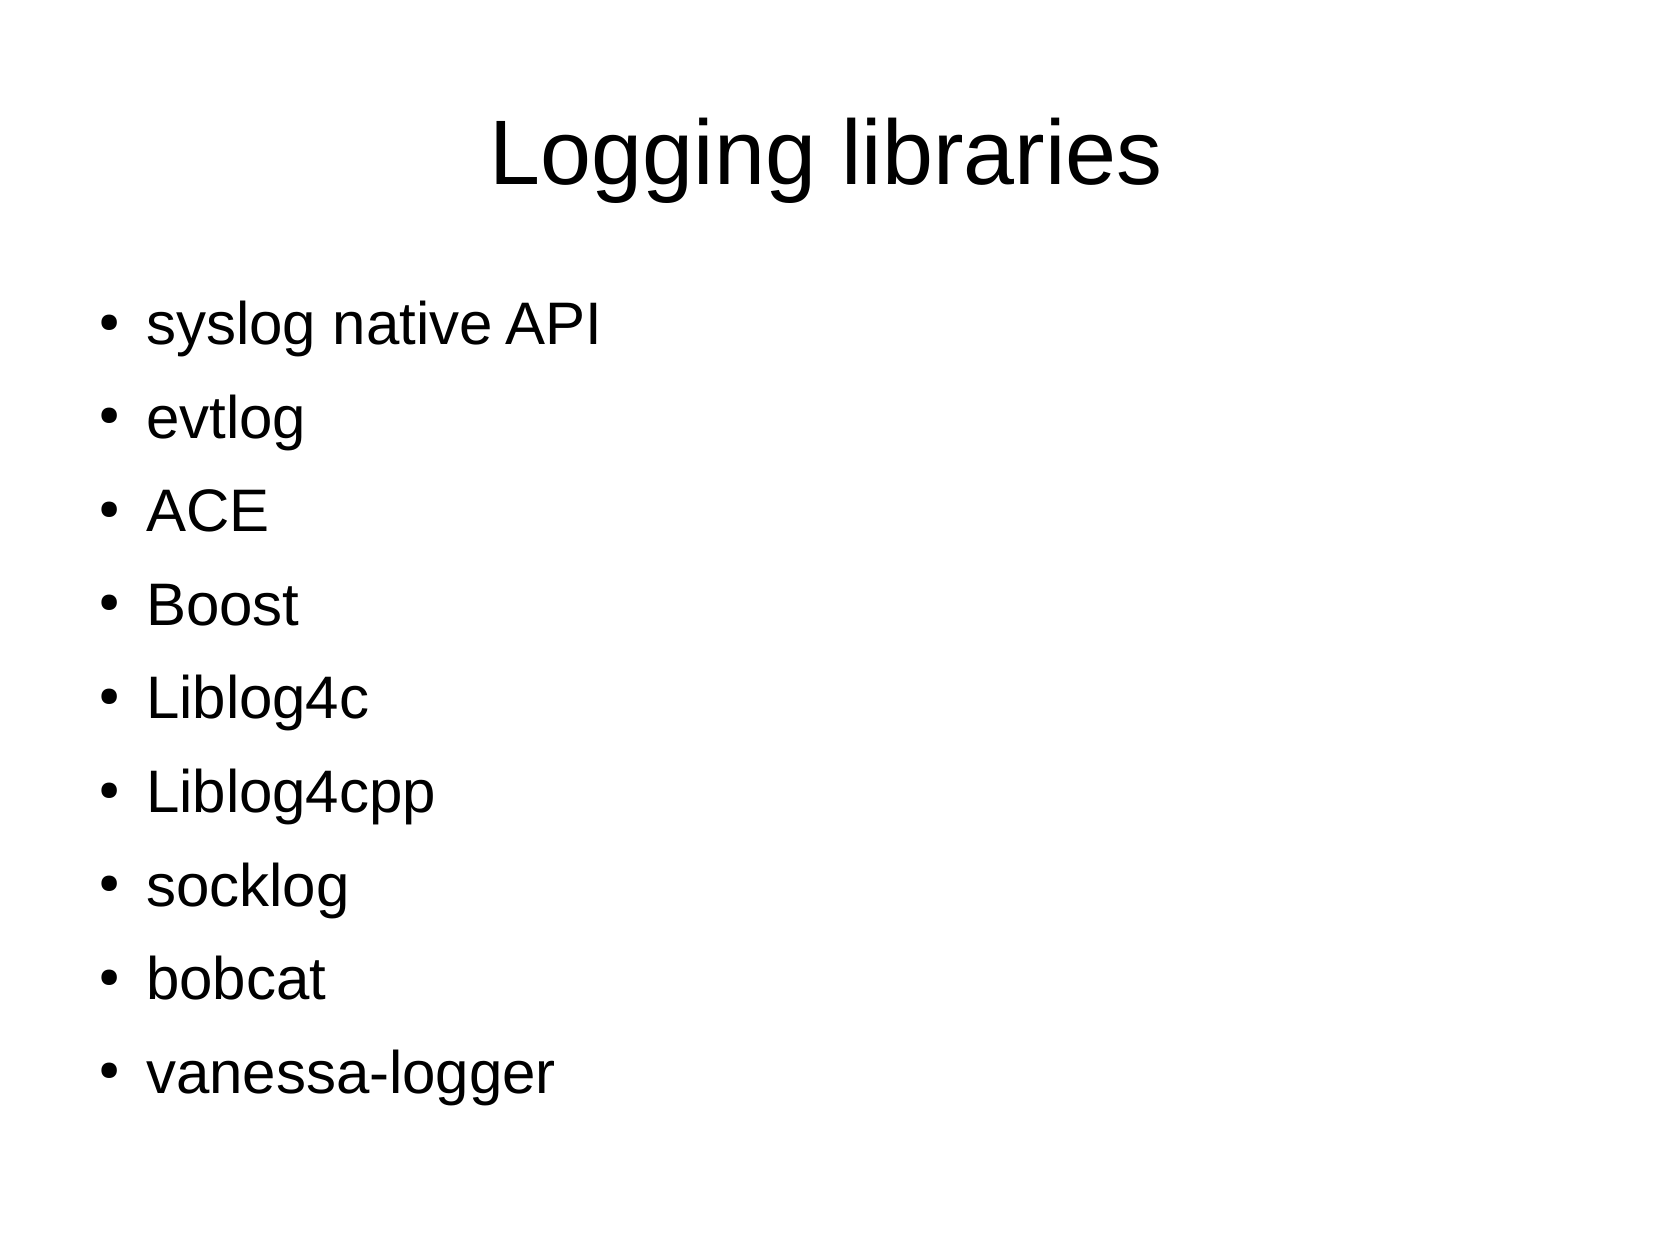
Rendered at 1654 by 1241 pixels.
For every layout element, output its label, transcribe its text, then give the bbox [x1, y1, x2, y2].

title Logging libraries [82, 49, 1571, 257]
list syslog native API evtlog ACE Boost Liblog4c Liblog4cpp socklog bobcat vanessa-logger [82, 290, 1571, 1109]
